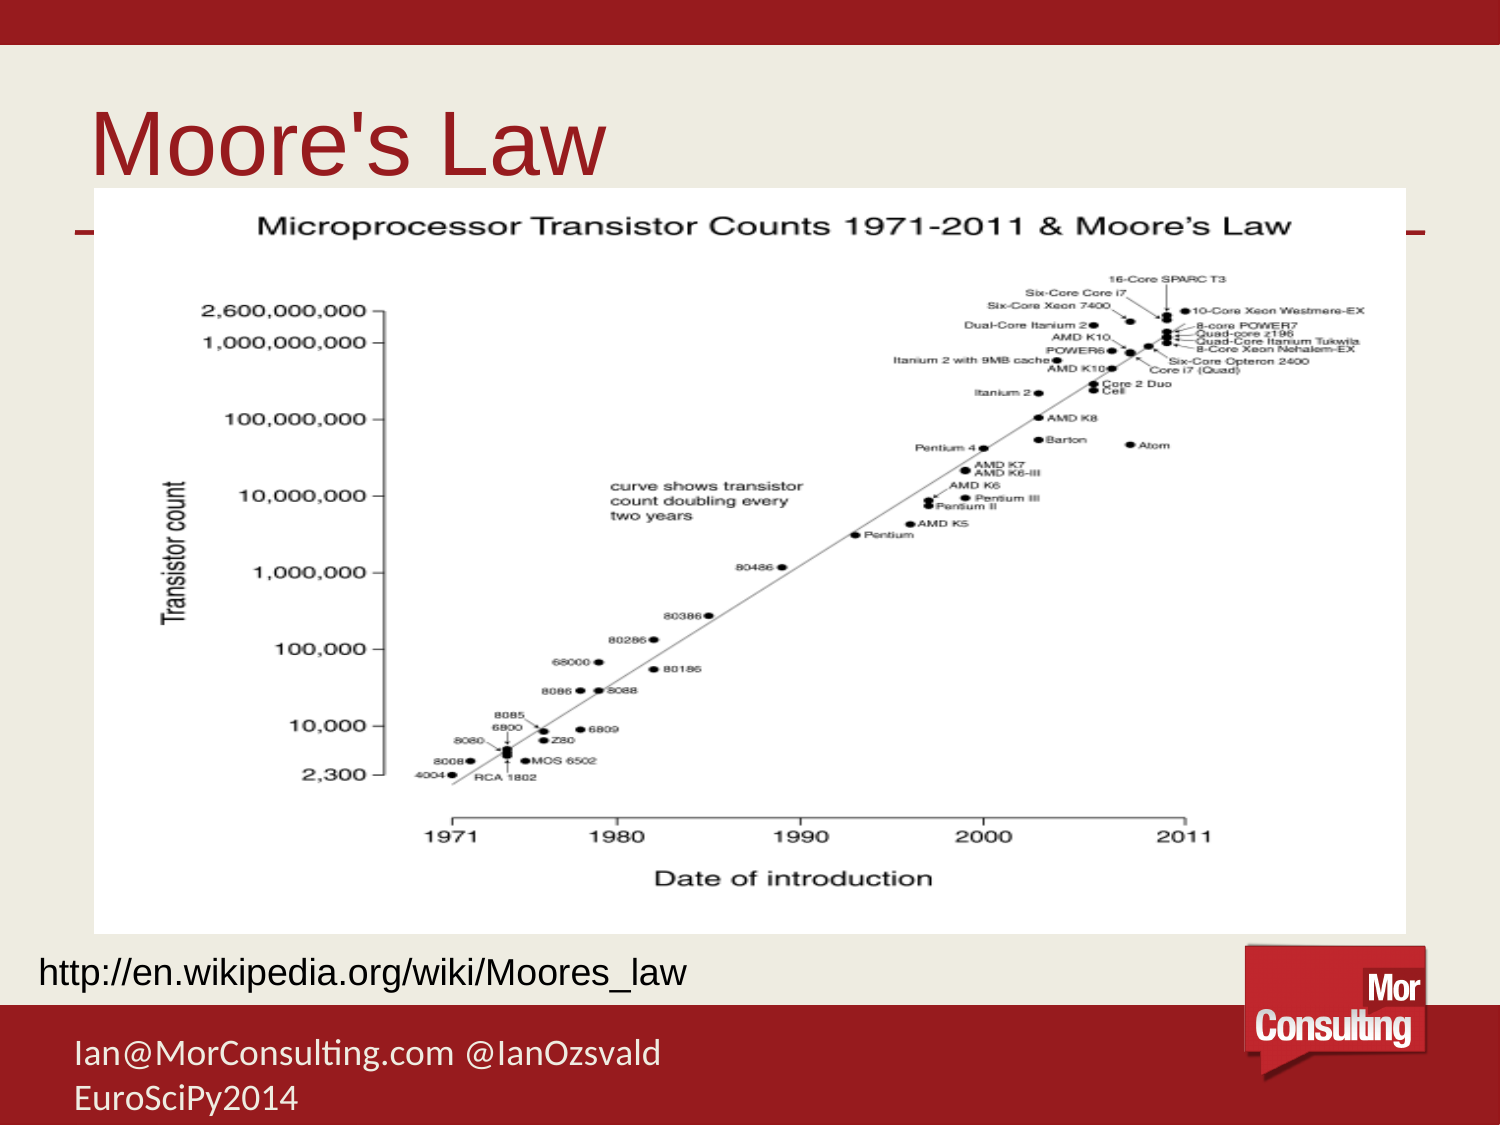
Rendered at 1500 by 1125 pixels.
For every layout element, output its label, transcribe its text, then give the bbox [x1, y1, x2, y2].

picture [1230, 935, 1438, 1089]
text_box Moore's Law [75, 45, 1426, 233]
picture [94, 188, 1406, 934]
text_box http://en.wikipedia.org/wiki/Moores_law [23, 944, 703, 1002]
